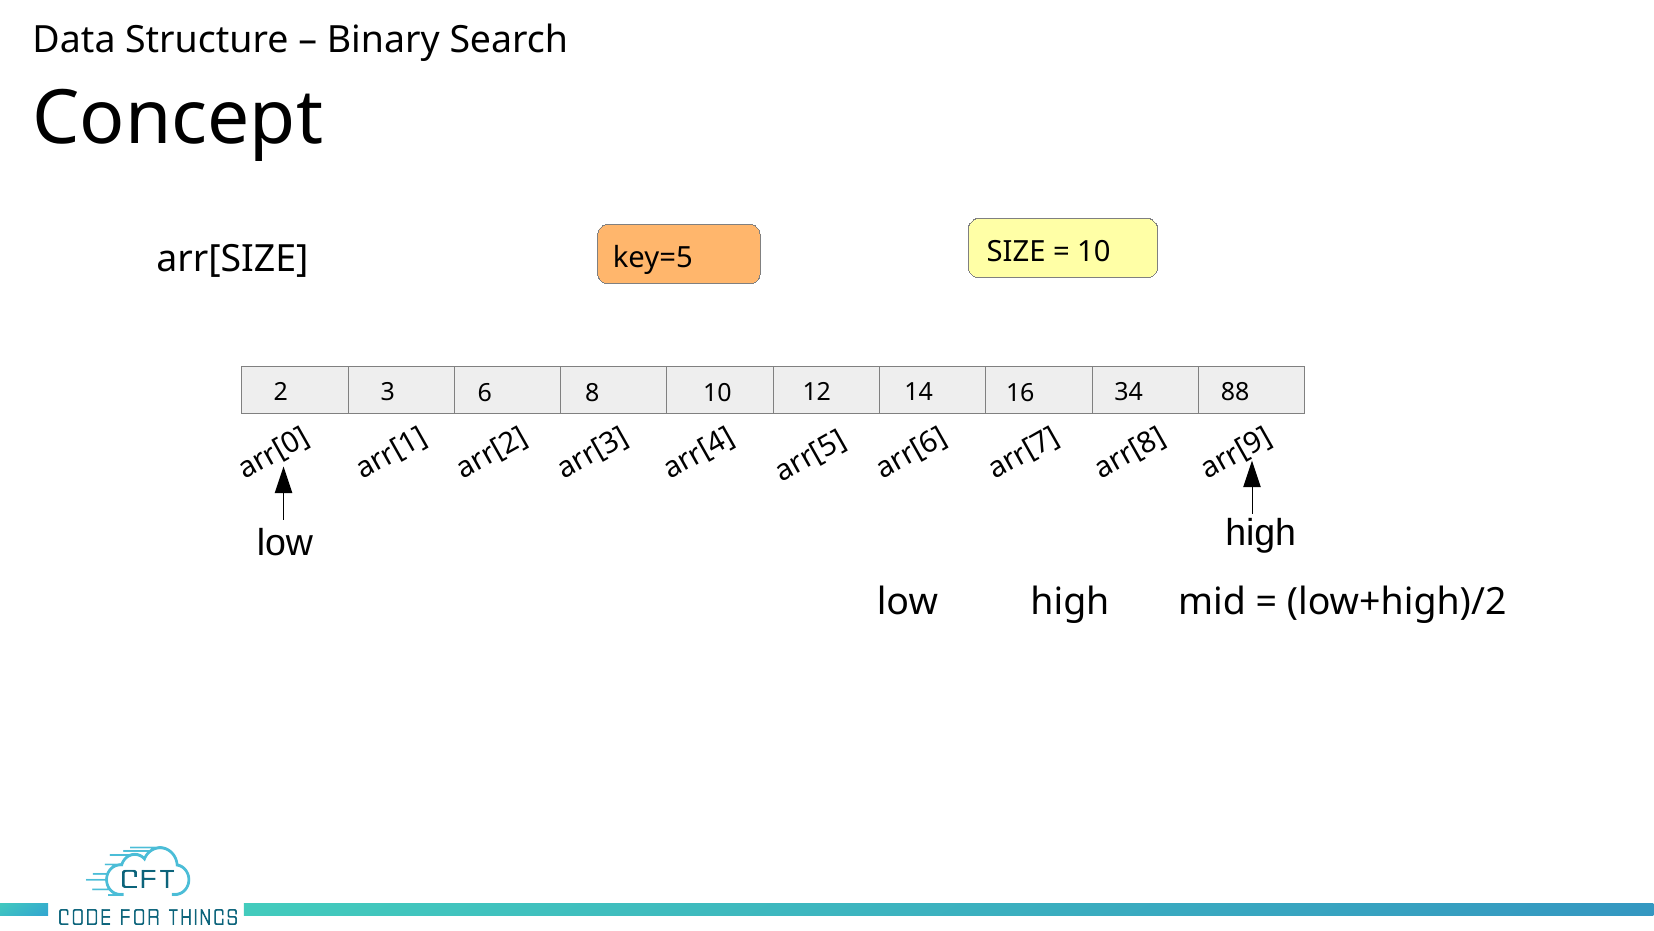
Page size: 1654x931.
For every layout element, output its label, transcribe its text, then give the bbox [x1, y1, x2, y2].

text_box [1088, 366, 1099, 414]
text_box [1181, 366, 1206, 414]
text_box 10 [688, 367, 774, 412]
text_box 34 [1099, 366, 1181, 418]
text_box 16 [991, 366, 1088, 418]
text_box [971, 366, 991, 414]
text_box arr[6] [857, 404, 992, 505]
text_box low [862, 566, 957, 626]
text_box 3 [365, 366, 436, 411]
text_box arr[4] [641, 412, 780, 505]
text_box arr[2] [430, 393, 567, 505]
text_box 12 [787, 366, 870, 411]
text_box arr[0] [212, 397, 353, 505]
text_box arr[SIZE] [141, 224, 355, 291]
text_box mid = (low+high)/2 [1163, 566, 1563, 626]
text_box arr[7] [964, 412, 1104, 505]
text_box arr[1] [330, 389, 467, 505]
picture [59, 846, 237, 925]
text_box 88 [1206, 366, 1288, 418]
text_box low [242, 513, 328, 571]
text_box high [1015, 566, 1128, 626]
text_box [599, 224, 759, 229]
text_box 8 [570, 367, 652, 412]
text_box 14 [889, 366, 971, 418]
text_box [1288, 366, 1305, 414]
text_box arr[9] [1175, 390, 1317, 505]
text_box arr[3] [531, 404, 673, 505]
text_box [870, 366, 889, 414]
text_box 2 [258, 366, 329, 411]
text_box 6 [462, 367, 545, 412]
text_box [968, 218, 1158, 278]
text_box [241, 366, 285, 414]
title Data Structure – Binary Search Concept [32, 12, 1184, 166]
text_box arr[8] [1072, 389, 1207, 505]
text_box high [1210, 504, 1311, 562]
text_box SIZE = 10 [971, 222, 1152, 272]
text_box [436, 366, 828, 414]
text_box key=5 [590, 229, 768, 284]
text_box arr[5] [750, 407, 891, 508]
text_box [329, 366, 403, 414]
